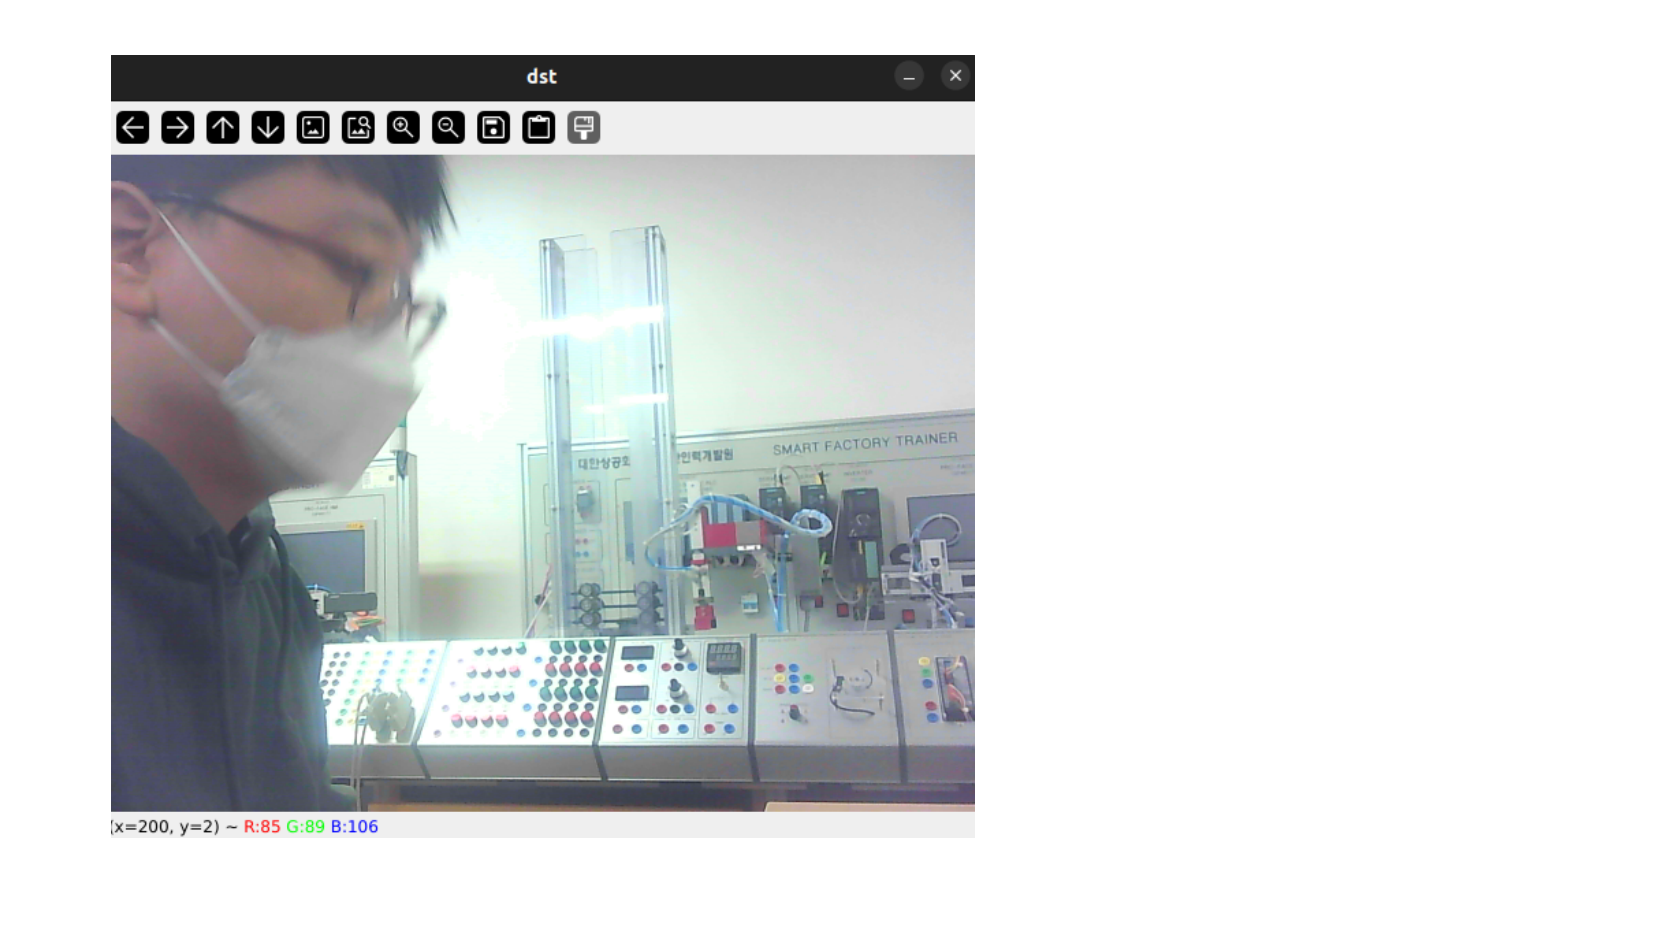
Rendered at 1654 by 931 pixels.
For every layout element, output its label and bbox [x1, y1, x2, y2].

picture [111, 55, 975, 838]
